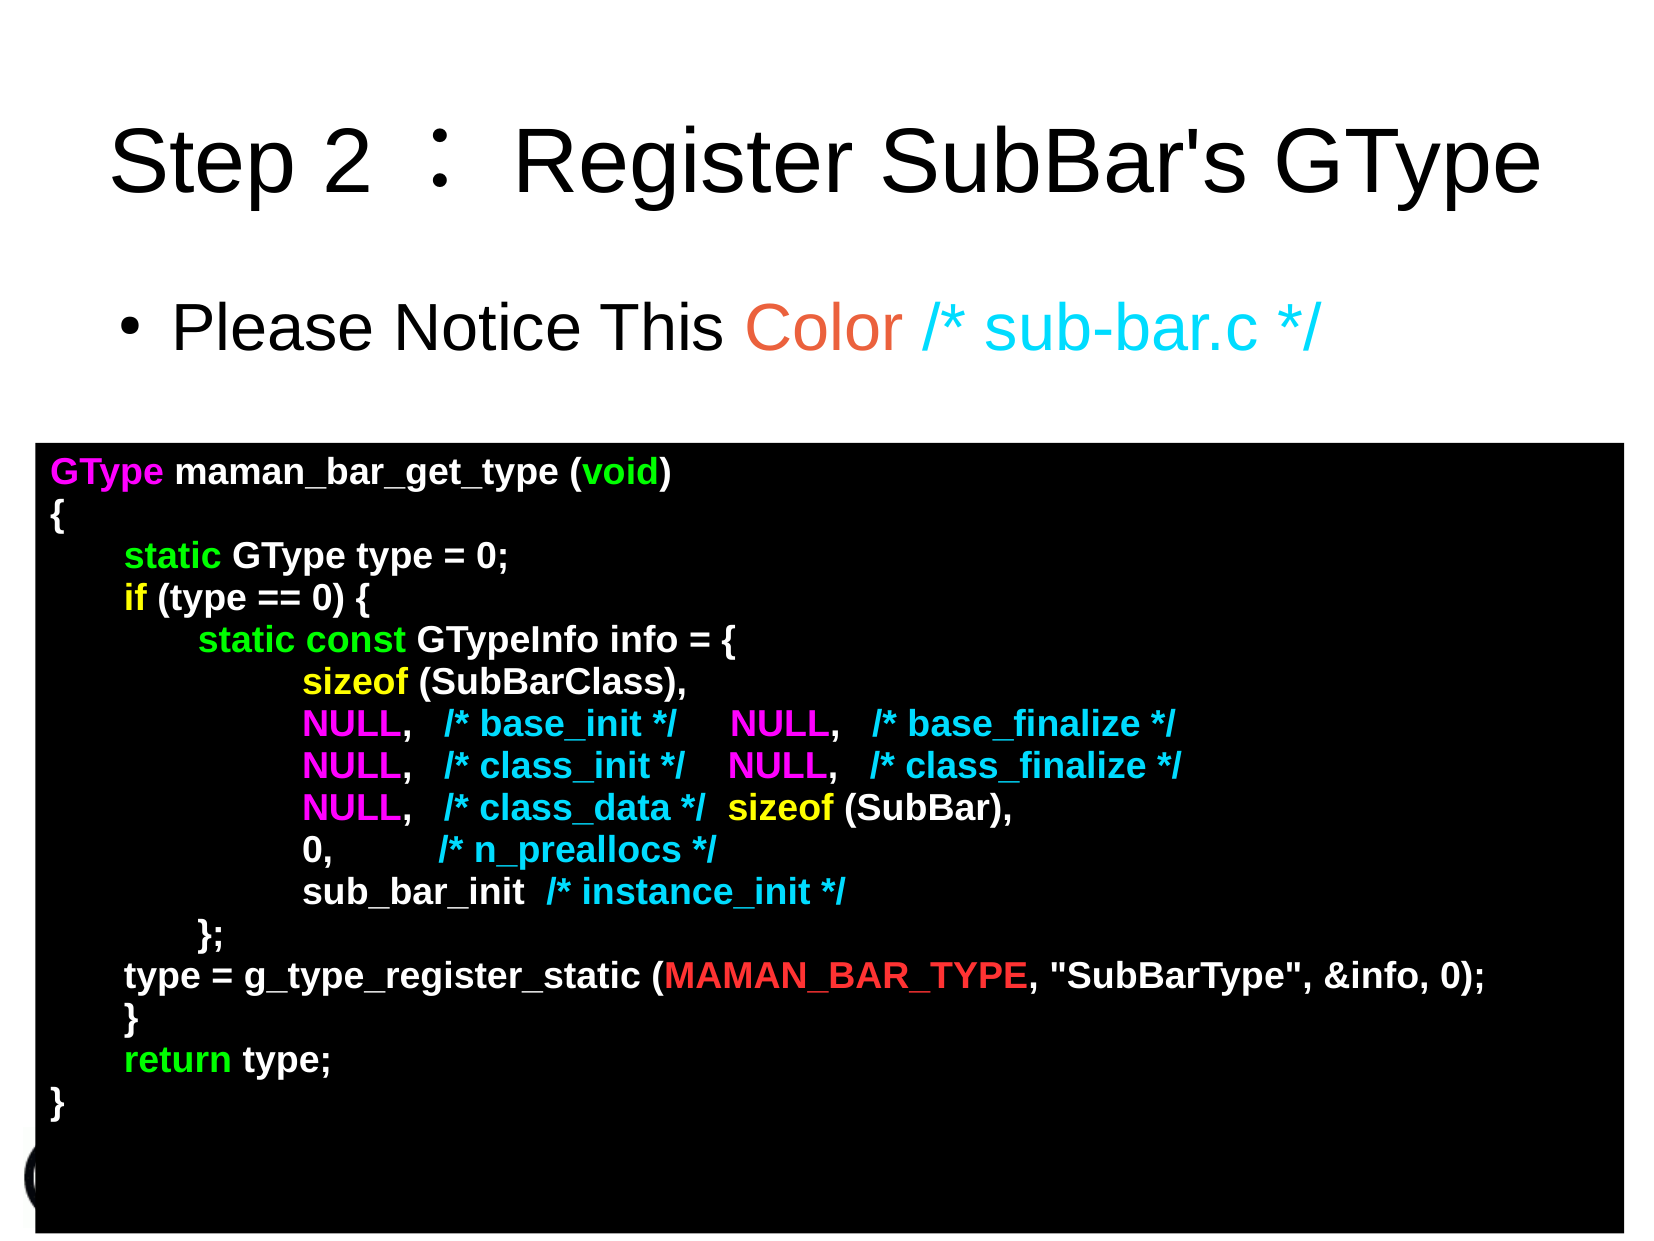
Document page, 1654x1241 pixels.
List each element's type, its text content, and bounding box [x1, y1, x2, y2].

text_box GType maman_bar_get_type (void) { static GType type = 0; if (type == 0) { static const GTypeInfo info = { sizeof (SubBarClass), NULL, /* base_init */ NULL, /* base_finalize */ NULL, /* class_init */ NULL, /* class_finalize */ NULL, /* class_data */ sizeof (SubBar), 0, /* n_preallocs */ sub_bar_init /* instance_init */ }; type = g_type_register_static (MAMAN_BAR_TYPE, "SubBarType", &info, 0); } return type; } [35, 442, 1625, 1234]
picture [23, 1127, 35, 1228]
title Step 2：Register SubBar's GType [82, 49, 1571, 257]
list Please Notice This Color /* sub-bar.c */ [82, 290, 1571, 442]
